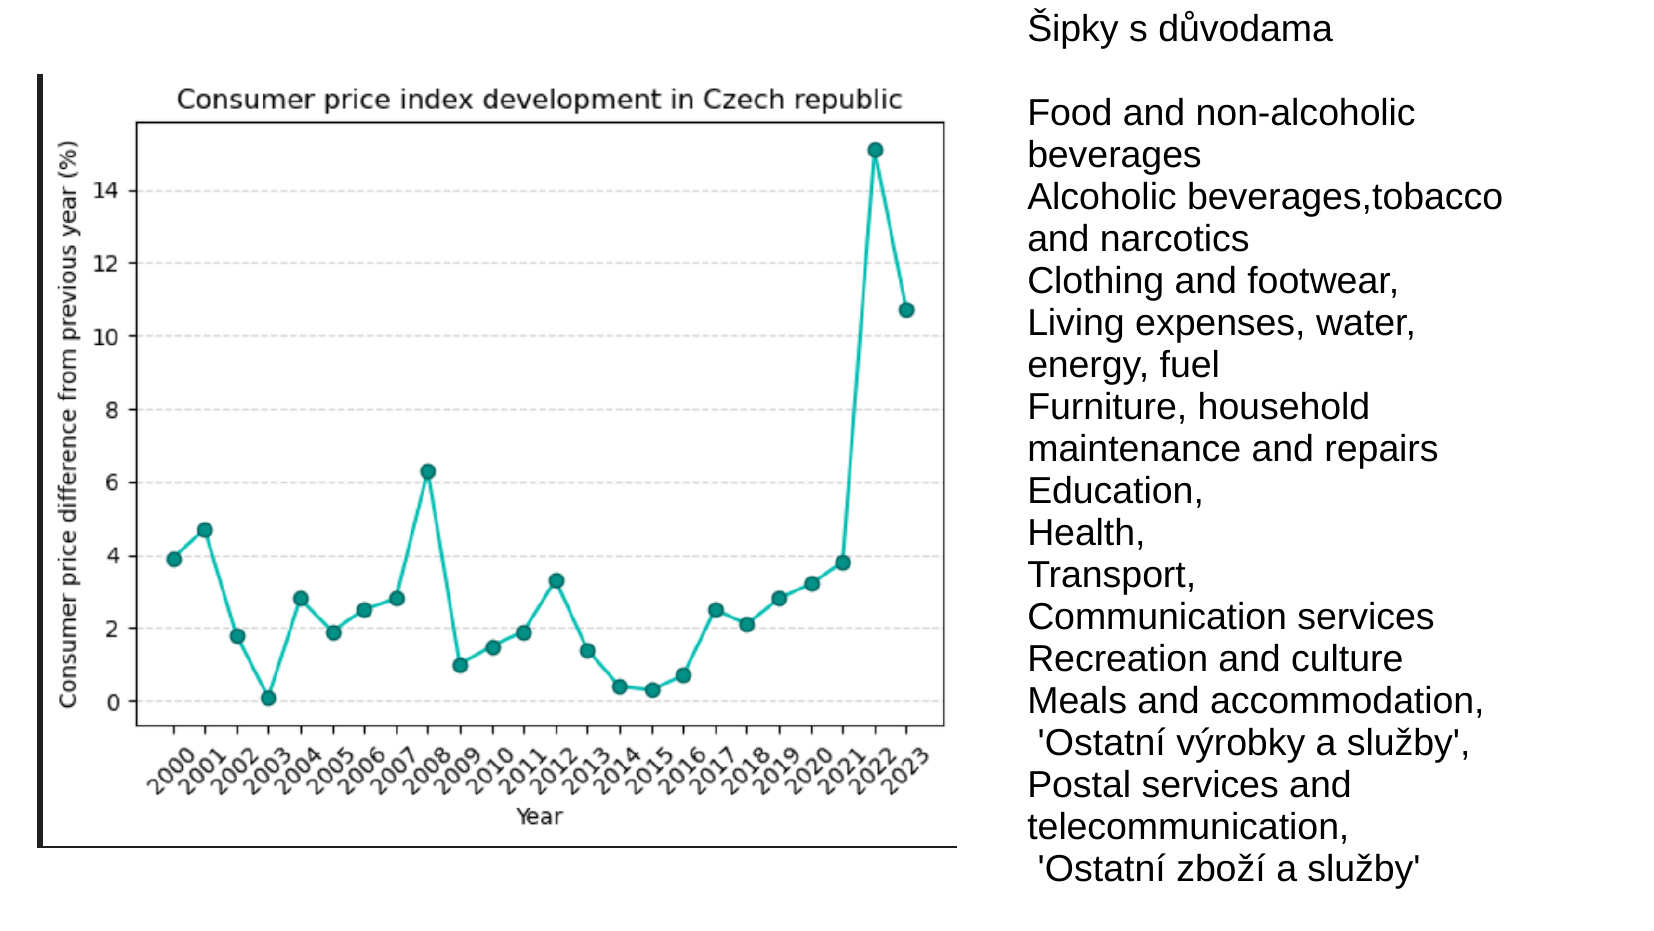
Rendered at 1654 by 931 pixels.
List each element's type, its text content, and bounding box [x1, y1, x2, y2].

text_box Šipky s důvodama Food and non-alcoholic beverages Alcoholic beverages,tobacco and narcotics Clothing and footwear, Living expenses, water, energy, fuel Furniture, household maintenance and repairs Education, Health, Transport, Communication services Recreation and culture Meals and accommodation, 'Ostatní výrobky a služby', Postal services and telecommunication, 'Ostatní zboží a služby' [1012, 0, 1538, 897]
picture [37, 74, 957, 848]
